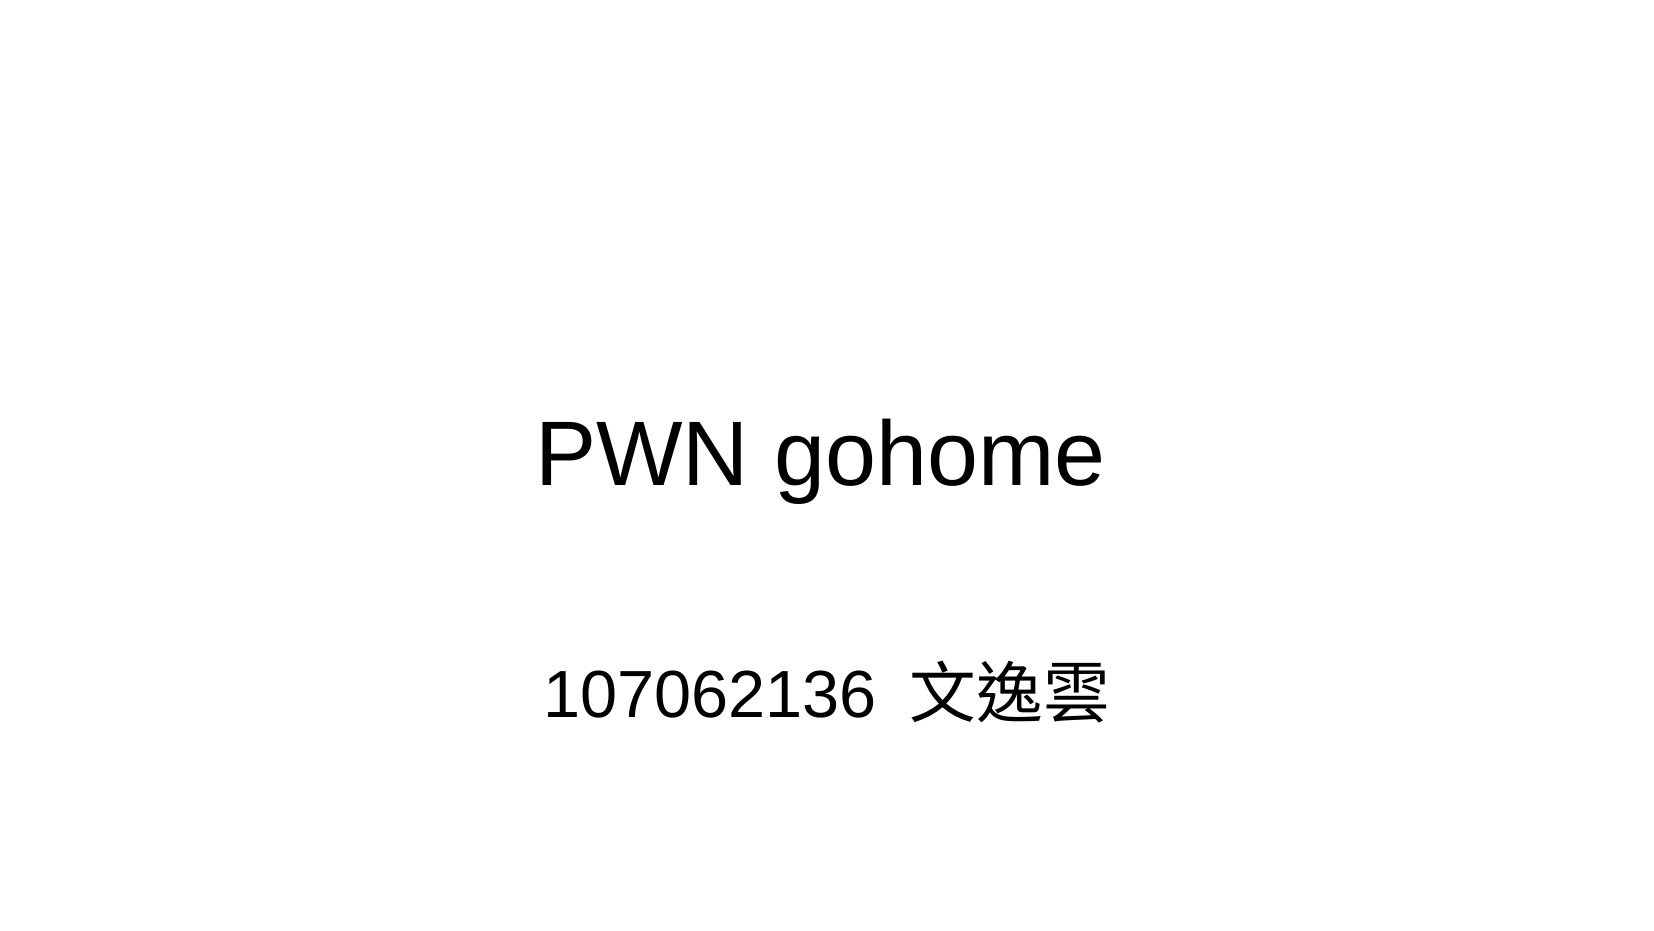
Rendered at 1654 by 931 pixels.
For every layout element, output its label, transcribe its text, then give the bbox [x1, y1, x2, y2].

subtitle 107062136 文逸雲 [82, 620, 1571, 758]
title PWN gohome [76, 376, 1565, 532]
